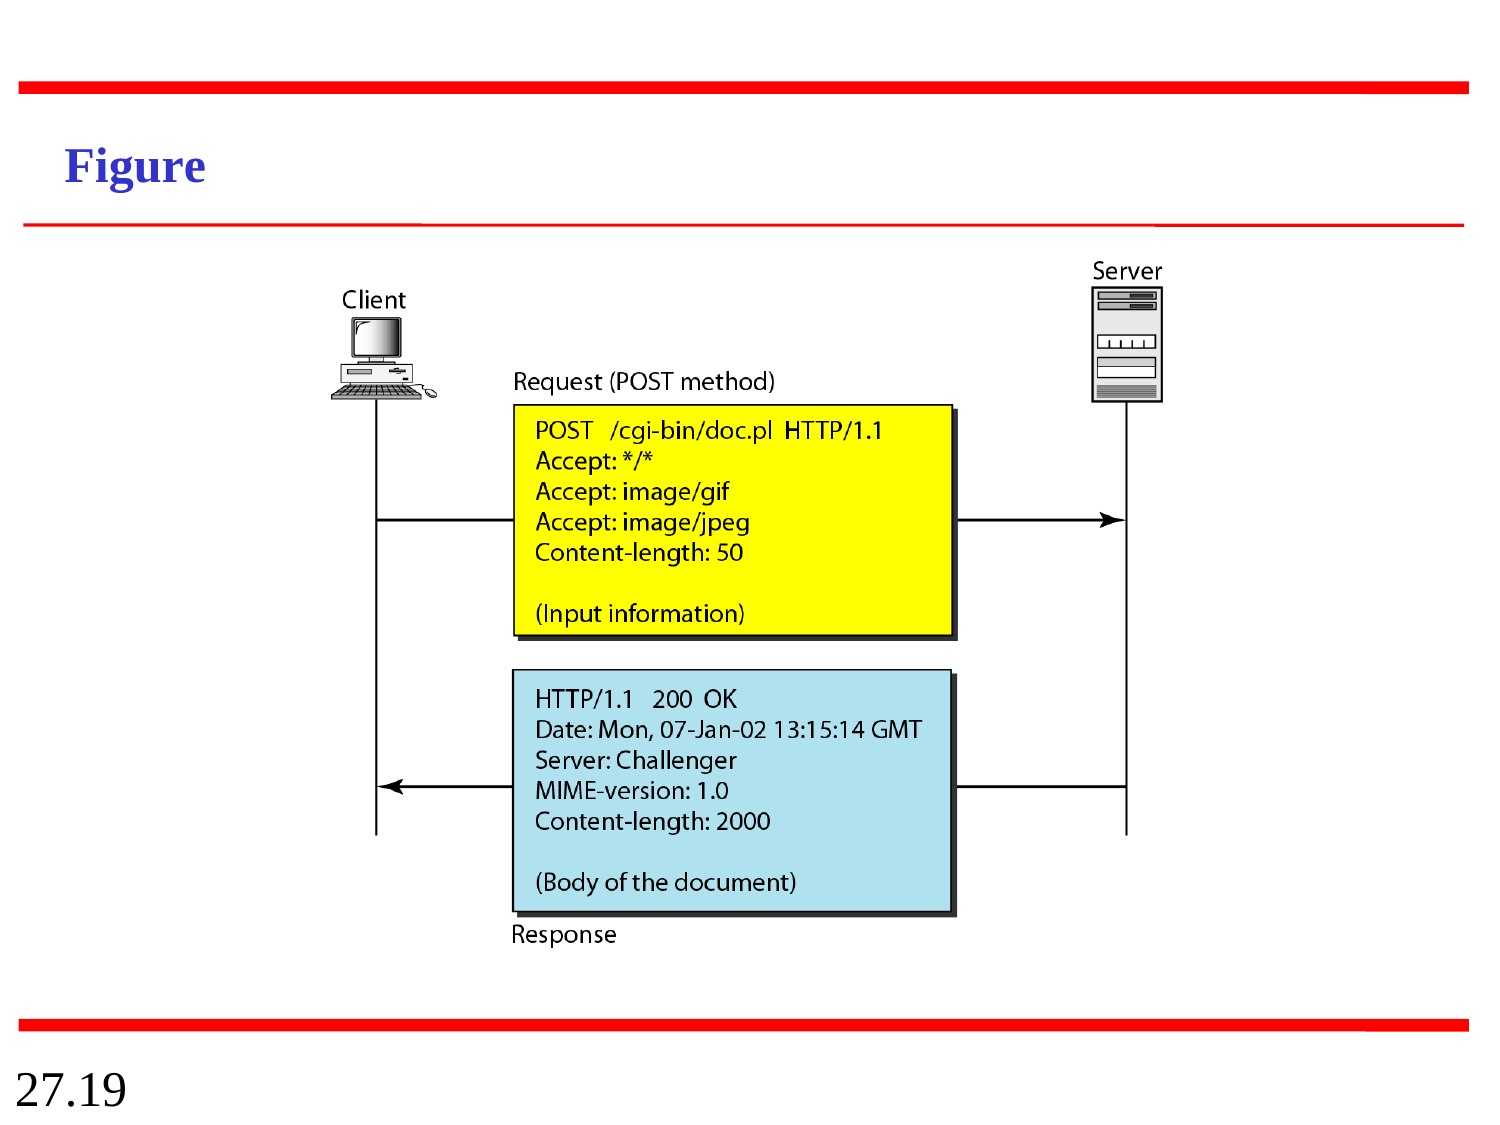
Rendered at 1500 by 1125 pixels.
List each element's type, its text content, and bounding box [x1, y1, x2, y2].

picture [331, 257, 1163, 951]
text_box Figure [49, 124, 221, 201]
